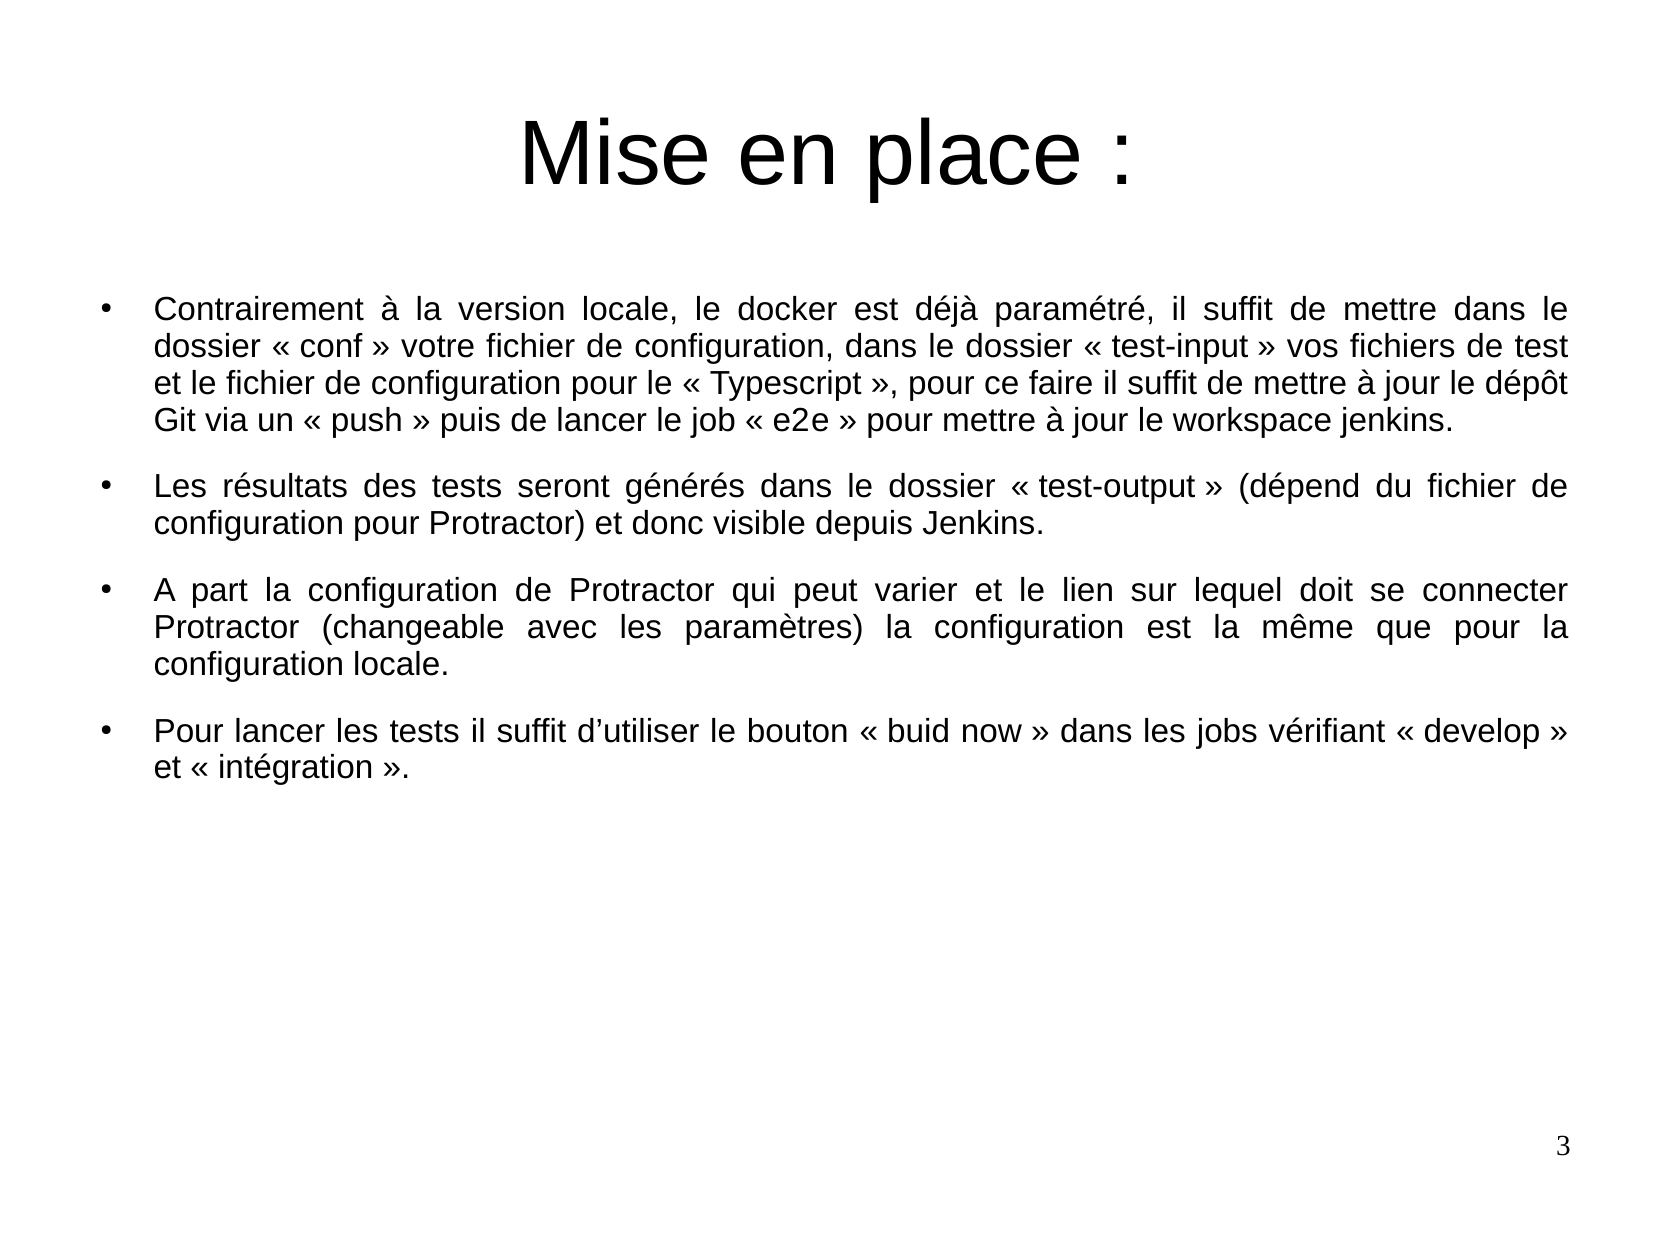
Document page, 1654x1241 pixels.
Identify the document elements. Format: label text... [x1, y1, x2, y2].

title Mise en place : [82, 49, 1571, 257]
list Contrairement à la version locale, le docker est déjà paramétré, il suffit de mettre dans le dossier « conf » votre fichier de configuration, dans le dossier « test-input » vos fichiers de test et le fichier de configuration pour le « Typescript », pour ce faire il suffit de mettre à jour le dépôt Git via un « push » puis de lancer le job « e2e » pour mettre à jour le workspace jenkins. Les résultats des tests seront générés dans le dossier « test-output » (dépend du fichier de configuration pour Protractor) et donc visible depuis Jenkins. A part la configuration de Protractor qui peut varier et le lien sur lequel doit se connecter Protractor (changeable avec les paramètres) la configuration est la même que pour la configuration locale. Pour lancer les tests il suffit d’utiliser le bouton « buid now » dans les jobs vérifiant « develop » et « intégration ». [82, 290, 1571, 1010]
